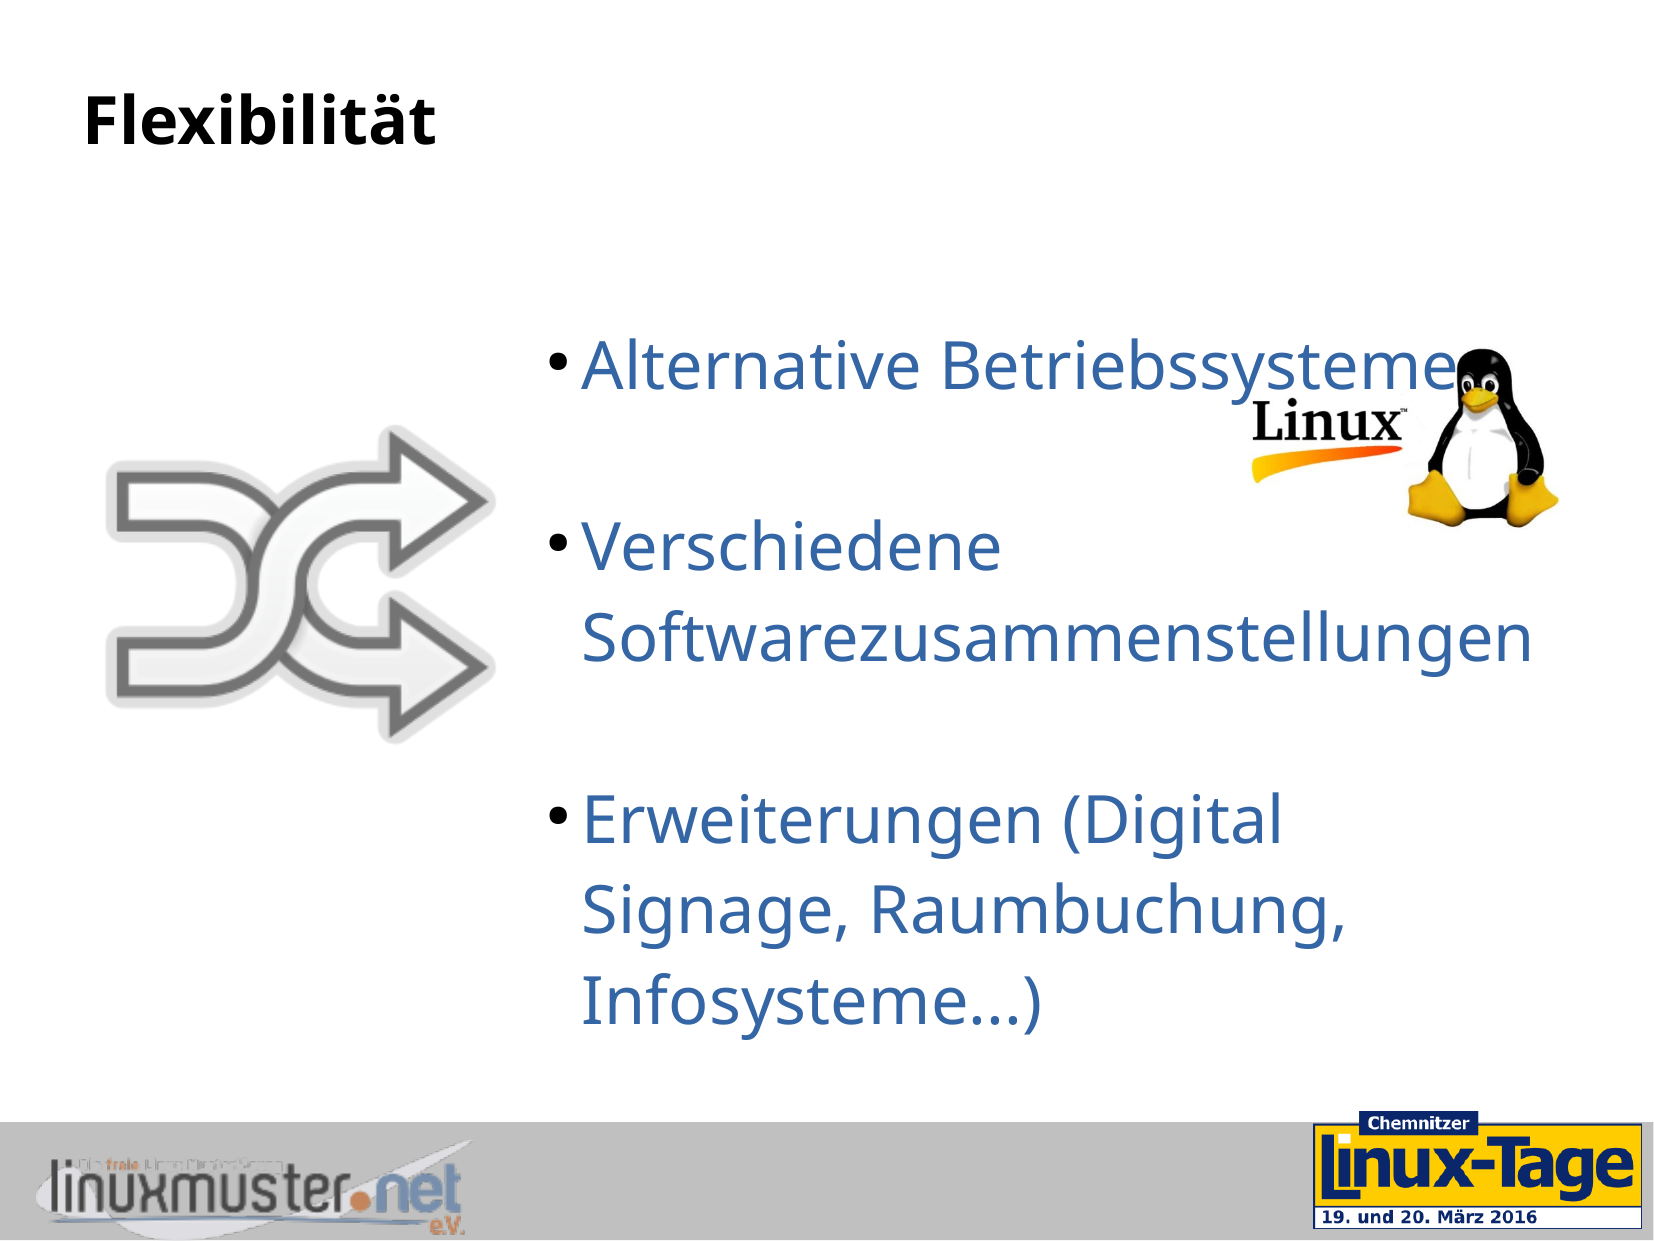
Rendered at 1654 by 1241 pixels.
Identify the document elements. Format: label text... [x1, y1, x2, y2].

picture [23, 295, 591, 863]
picture [1313, 1111, 1642, 1229]
text_box Alternative Betriebssysteme Verschiedene Softwarezusammenstellungen Erweiterungen (Digital Signage, Raumbuchung, Infosysteme...) [591, 310, 1560, 851]
title Flexibilität [82, 49, 1571, 189]
picture [36, 1140, 473, 1241]
